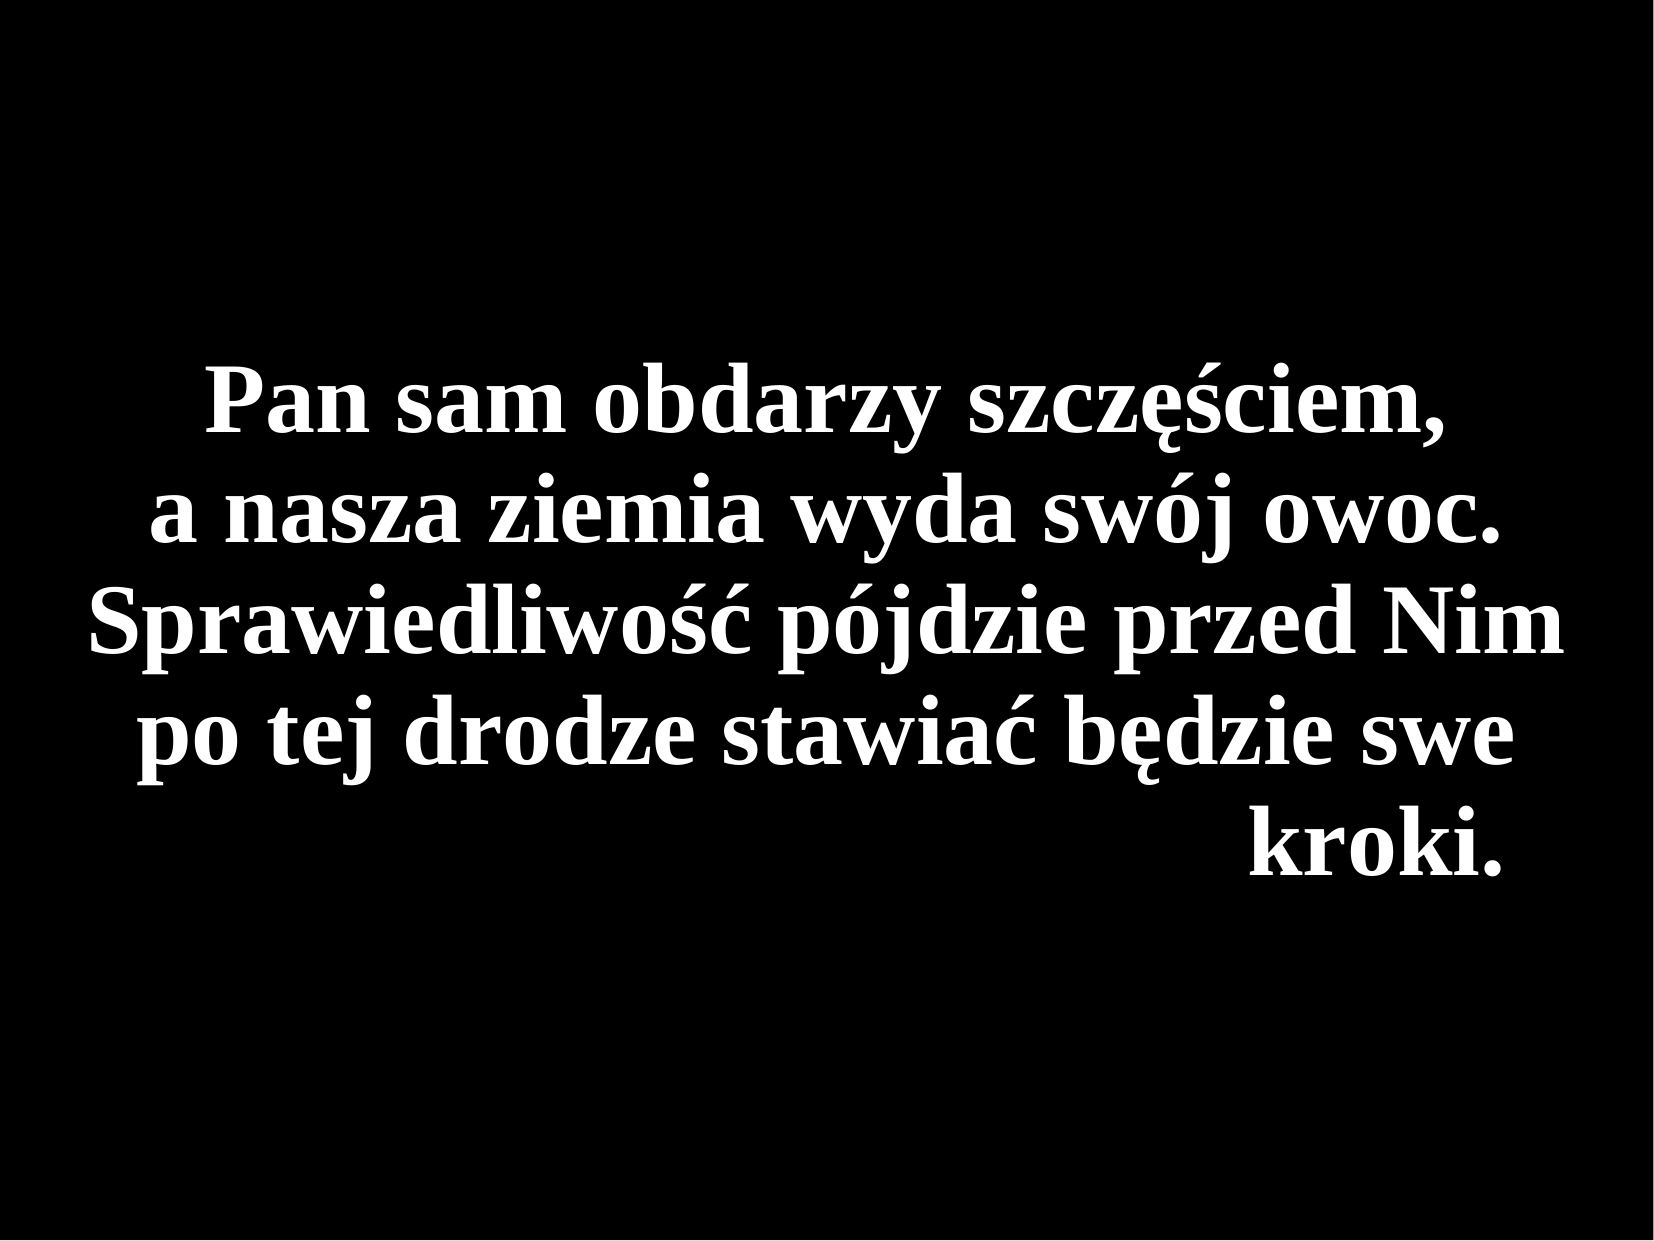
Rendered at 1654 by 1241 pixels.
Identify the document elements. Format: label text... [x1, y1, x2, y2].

title Pan sam obdarzy szczęściem, a nasza ziemia wyda swój owoc. Sprawiedliwość pójdzie przed Nim po tej drodze stawiać będzie swe kroki. [0, 0, 1654, 1241]
